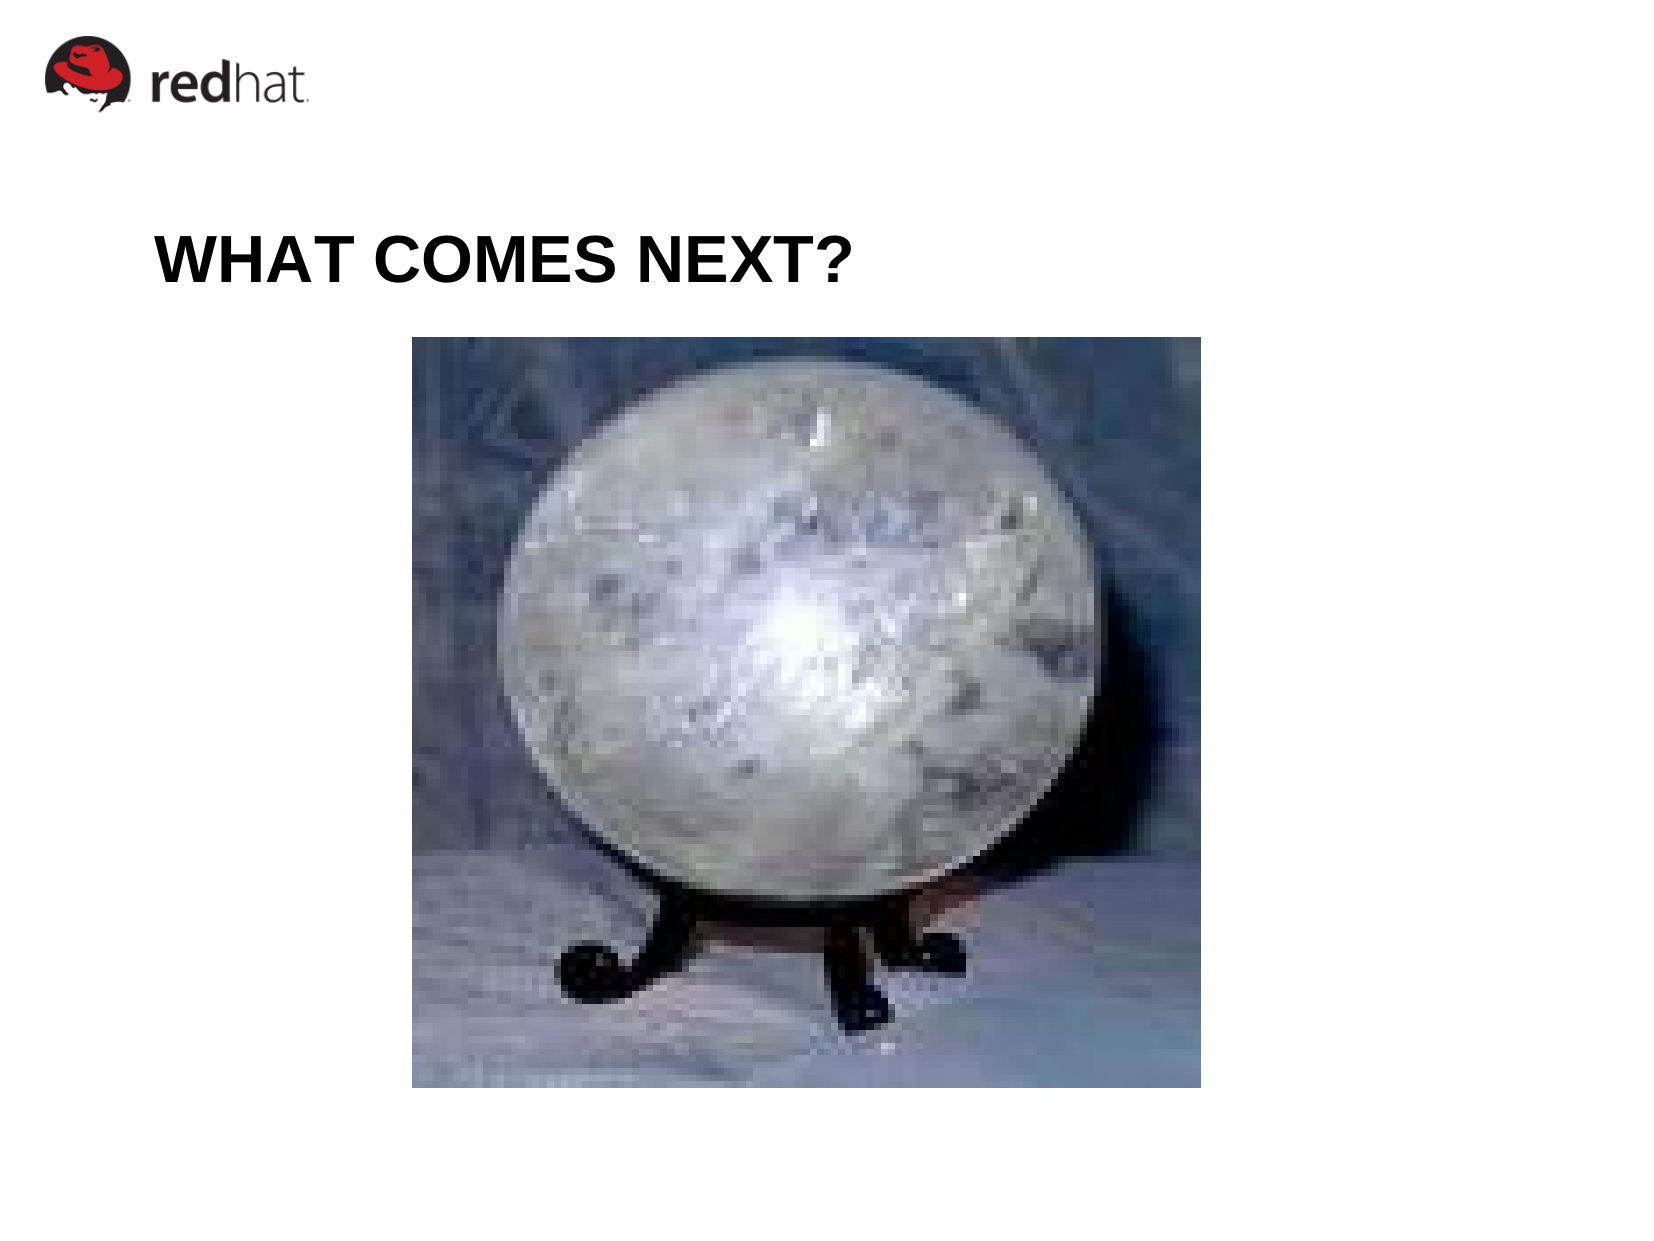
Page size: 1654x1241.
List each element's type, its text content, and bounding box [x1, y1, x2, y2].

title WHAT COMES NEXT? [154, 224, 1501, 301]
picture [45, 36, 309, 122]
picture [412, 337, 1201, 1088]
